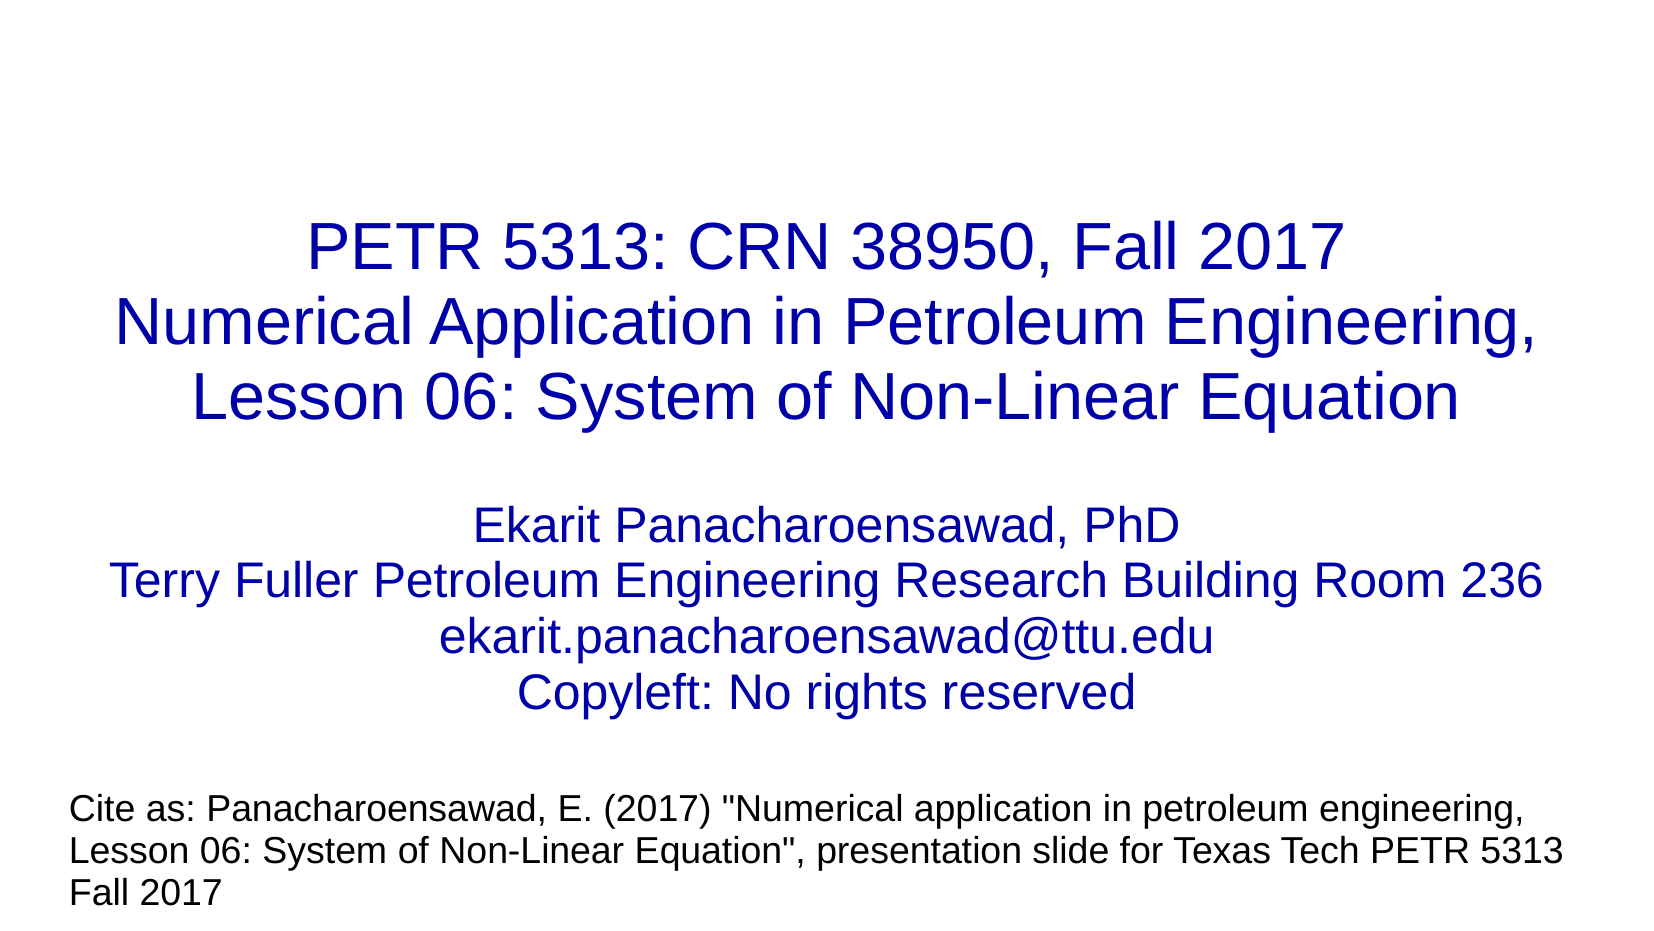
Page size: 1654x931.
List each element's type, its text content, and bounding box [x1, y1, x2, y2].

title PETR 5313: CRN 38950, Fall 2017 Numerical Application in Petroleum Engineering, Lesson 06: System of Non-Linear Equation [28, 210, 1626, 433]
title Ekarit Panacharoensawad, PhD Terry Fuller Petroleum Engineering Research Building Room 236 ekarit.panacharoensawad@ttu.edu Copyleft: No rights reserved [28, 496, 1626, 721]
text_box Cite as: Panacharoensawad, E. (2017) "Numerical application in petroleum engineering, Lesson 06: System of Non-Linear Equation", presentation slide for Texas Tech PETR 5313 Fall 2017 [54, 780, 1600, 920]
